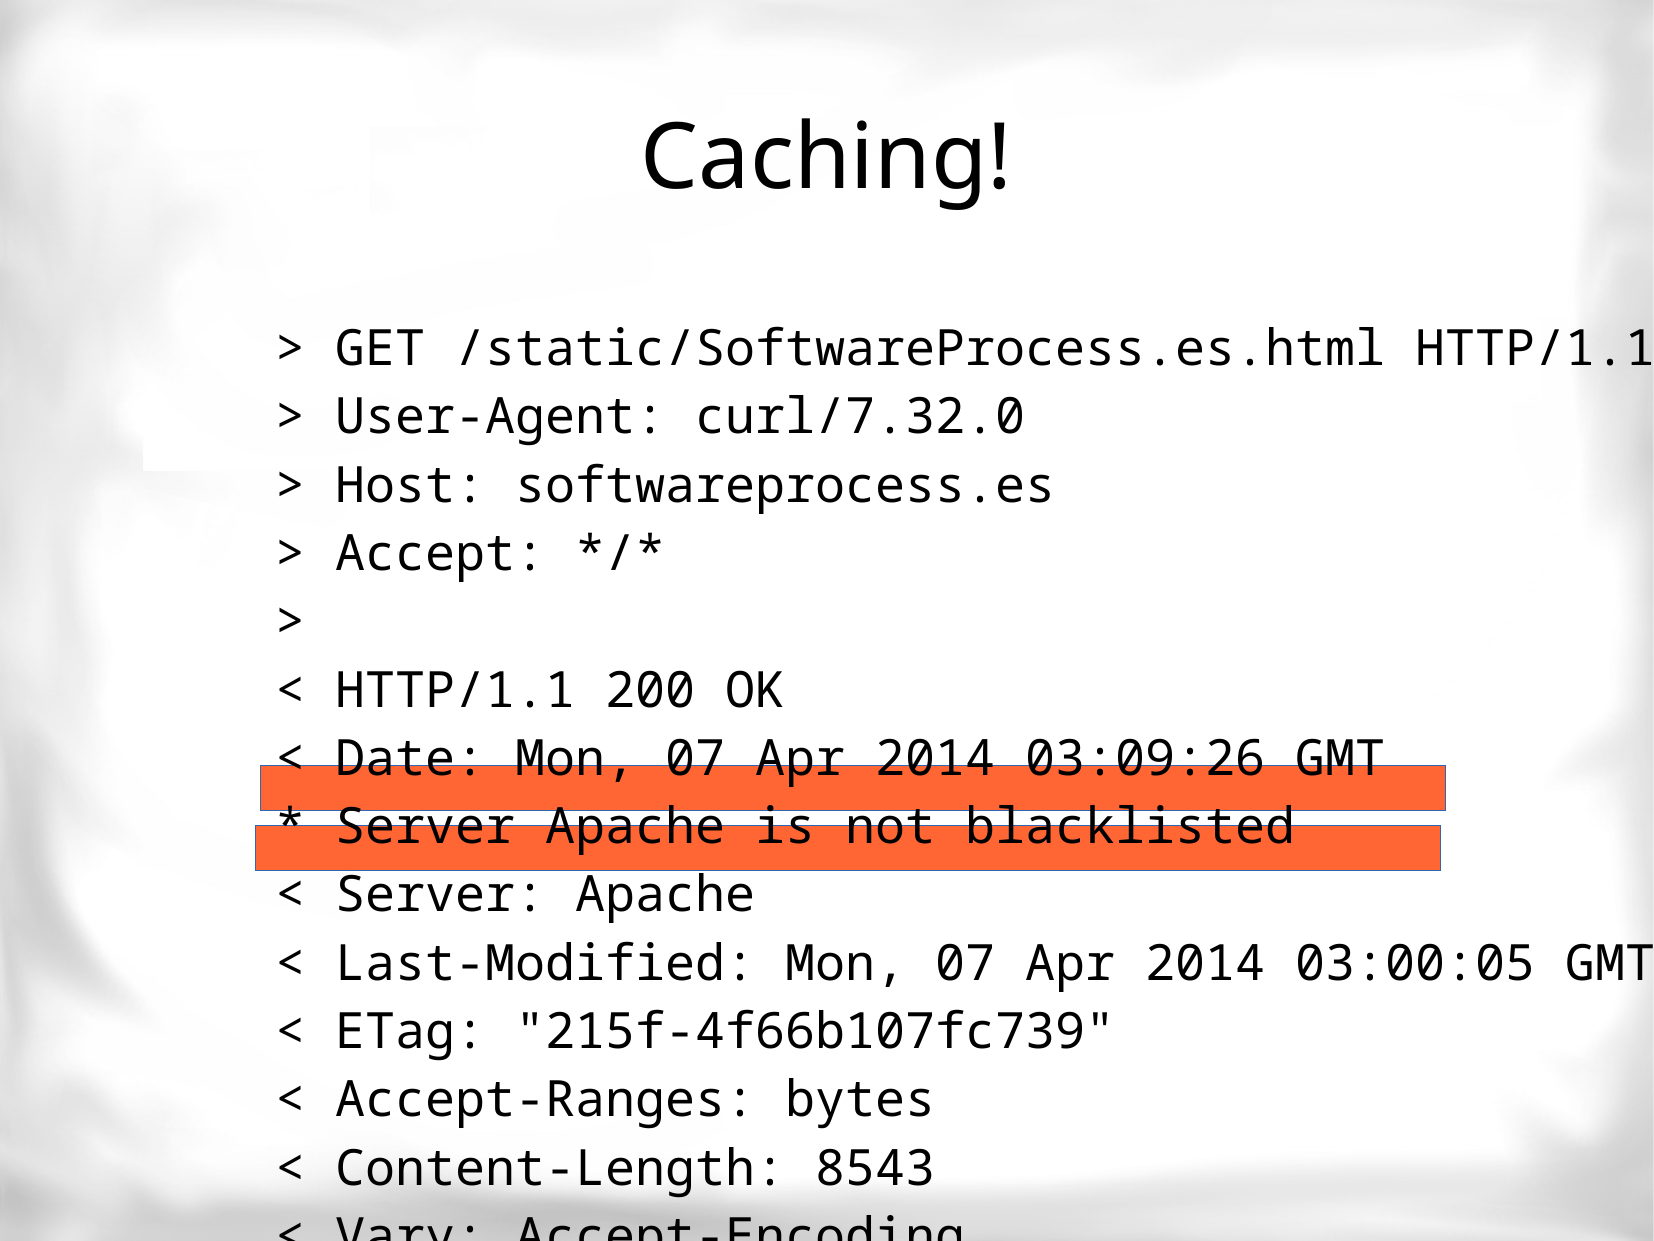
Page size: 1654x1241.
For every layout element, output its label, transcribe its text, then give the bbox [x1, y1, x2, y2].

picture [0, 0, 1654, 1241]
picture [525, 1224, 535, 1238]
picture [613, 1229, 627, 1237]
picture [852, 1229, 867, 1241]
picture [822, 1229, 838, 1241]
picture [764, 1229, 777, 1241]
picture [643, 1229, 658, 1241]
text_box > GET /static/SoftwareProcess.es.html HTTP/1.1 > User-Agent: curl/7.32.0 > Host: softwareprocess.es > Accept: */* > < HTTP/1.1 200 OK < Date: Mon, 07 Apr 2014 03:09:26 GMT * Server Apache is not blacklisted < Server: Apache < Last-Modified: Mon, 07 Apr 2014 03:00:05 GMT < ETag: "215f-4f66b107fc739" < Accept-Ranges: bytes < Content-Length: 8543 < Vary: Accept-Encoding < Content-Type: text/html; charset=utf-8 < [260, 304, 1441, 1171]
picture [914, 1229, 927, 1241]
text_box [1441, 765, 1446, 811]
text_box [255, 825, 260, 871]
title Caching! [82, 49, 1571, 257]
picture [942, 1229, 957, 1241]
